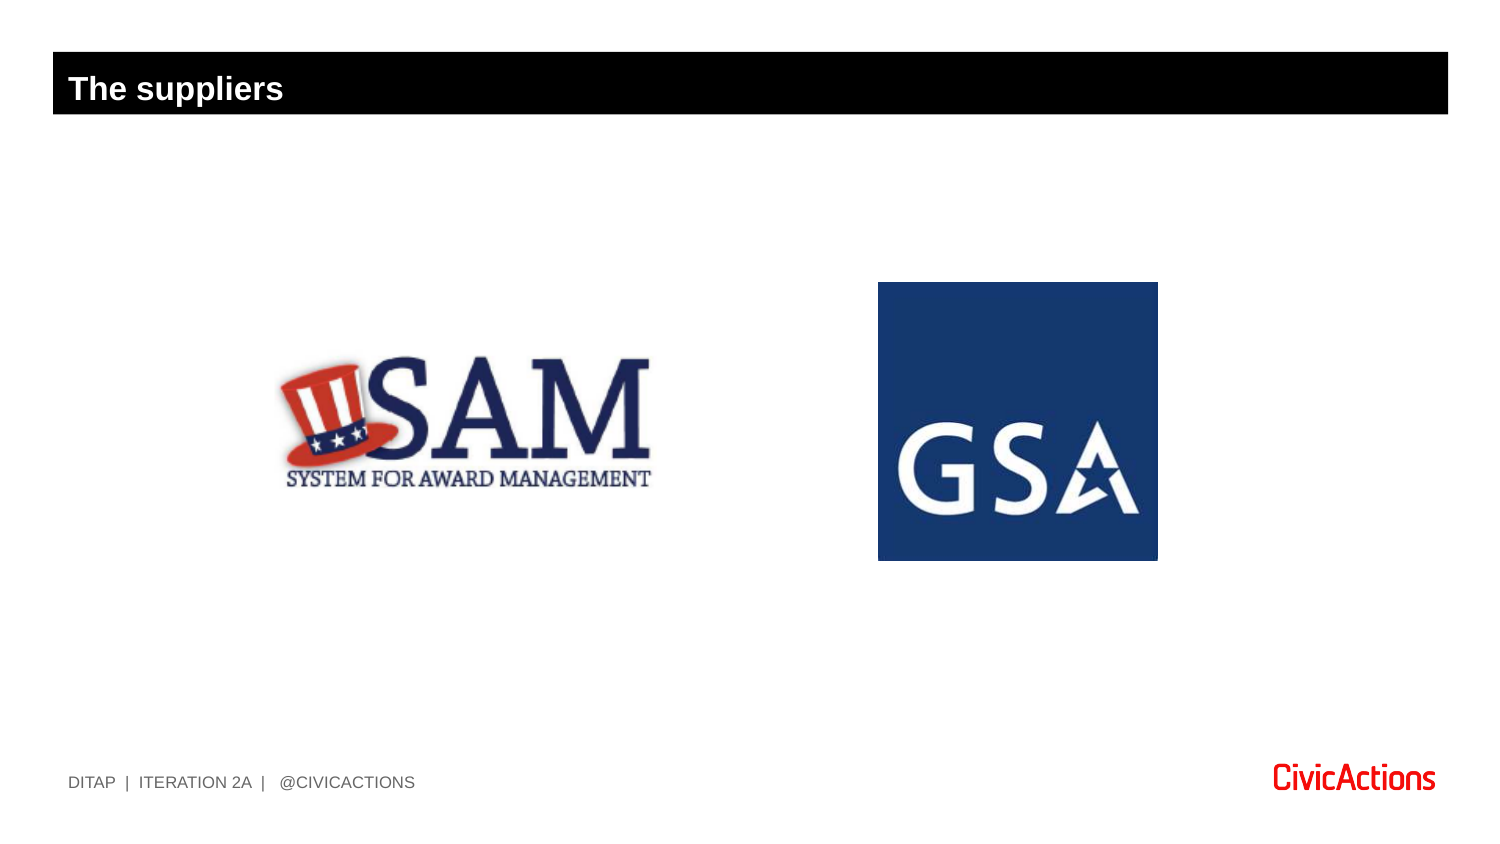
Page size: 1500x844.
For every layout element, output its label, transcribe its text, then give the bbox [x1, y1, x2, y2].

picture [1271, 758, 1438, 795]
picture [264, 339, 671, 504]
title The suppliers [53, 51, 1449, 115]
picture [878, 282, 1158, 561]
